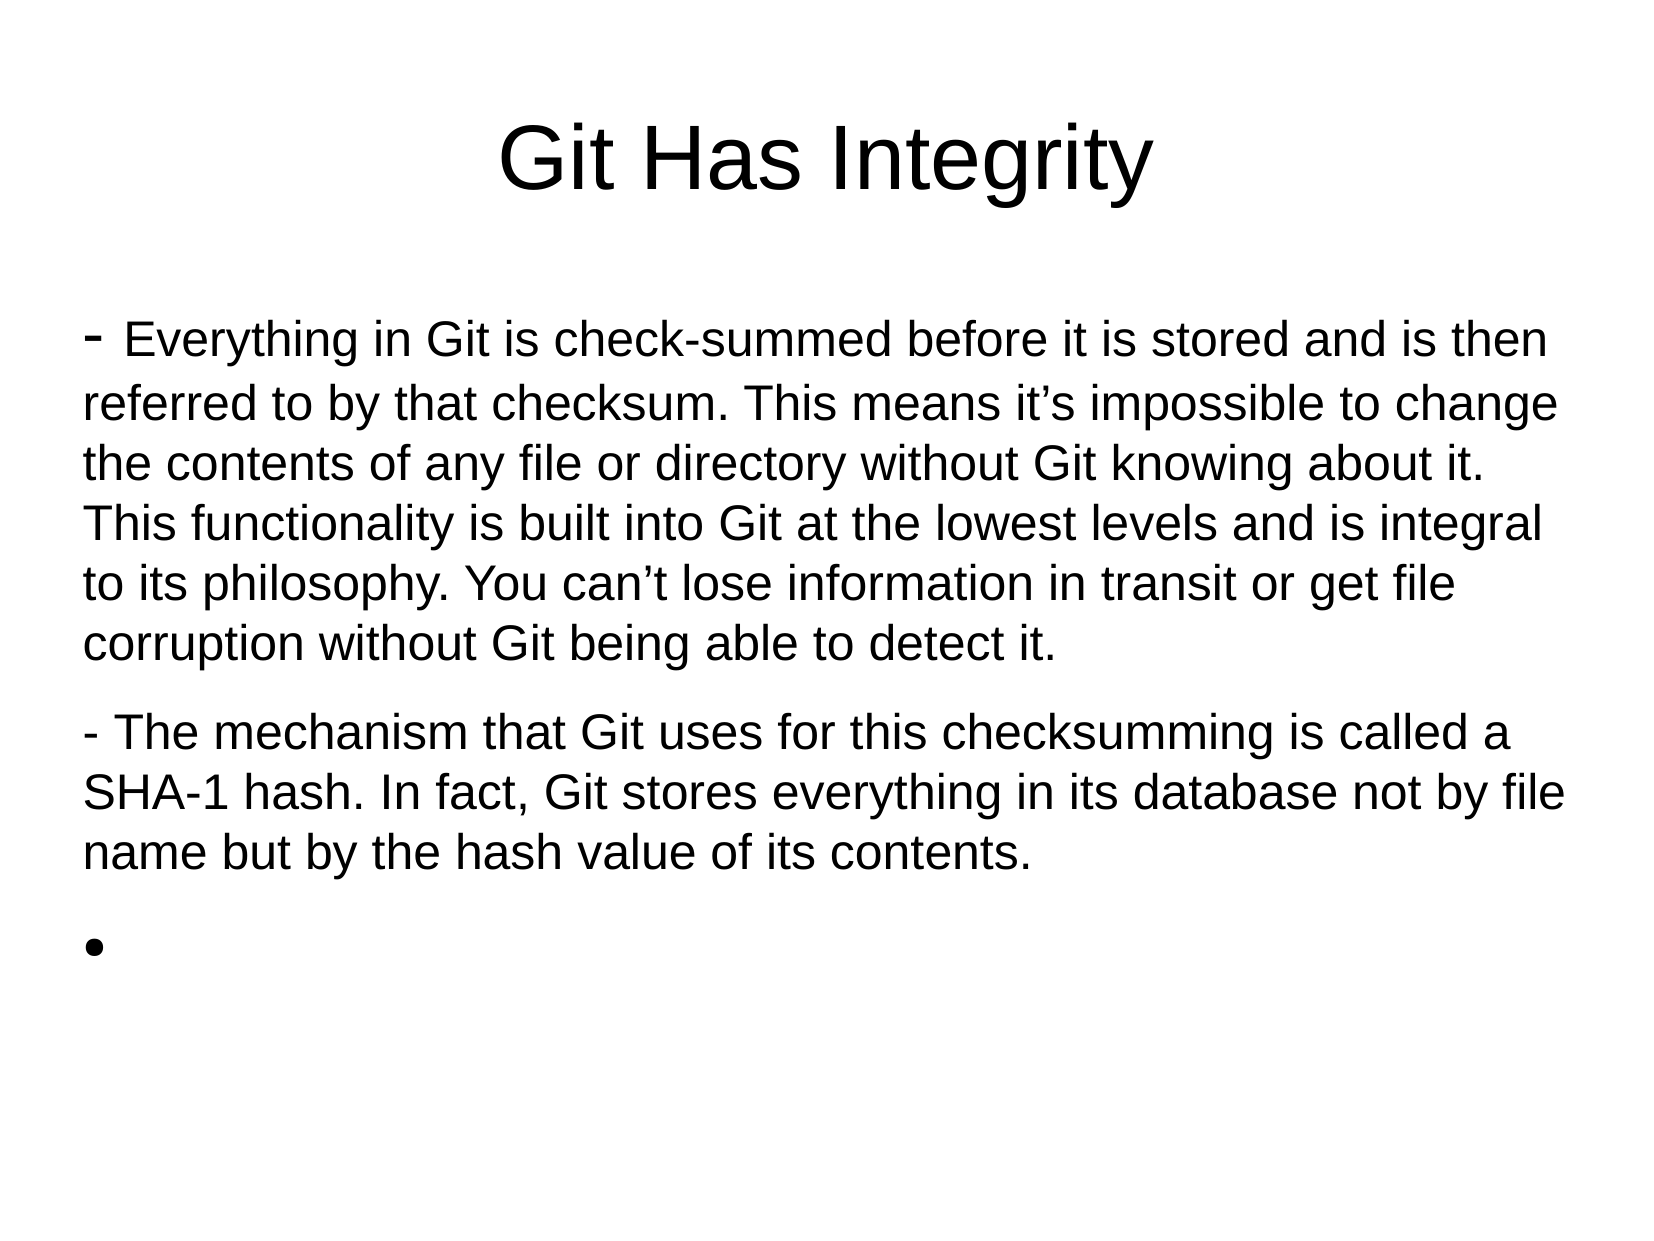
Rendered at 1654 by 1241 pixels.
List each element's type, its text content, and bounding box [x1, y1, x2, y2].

list - Everything in Git is check-summed before it is stored and is then referred to by that checksum. This means it’s impossible to change the contents of any file or directory without Git knowing about it. This functionality is built into Git at the lowest levels and is integral to its philosophy. You can’t lose information in transit or get file corruption without Git being able to detect it. - The mechanism that Git uses for this checksumming is called a SHA-1 hash. In fact, Git stores everything in its database not by file name but by the hash value of its contents. [82, 290, 1571, 1010]
title Git Has Integrity [82, 49, 1571, 257]
